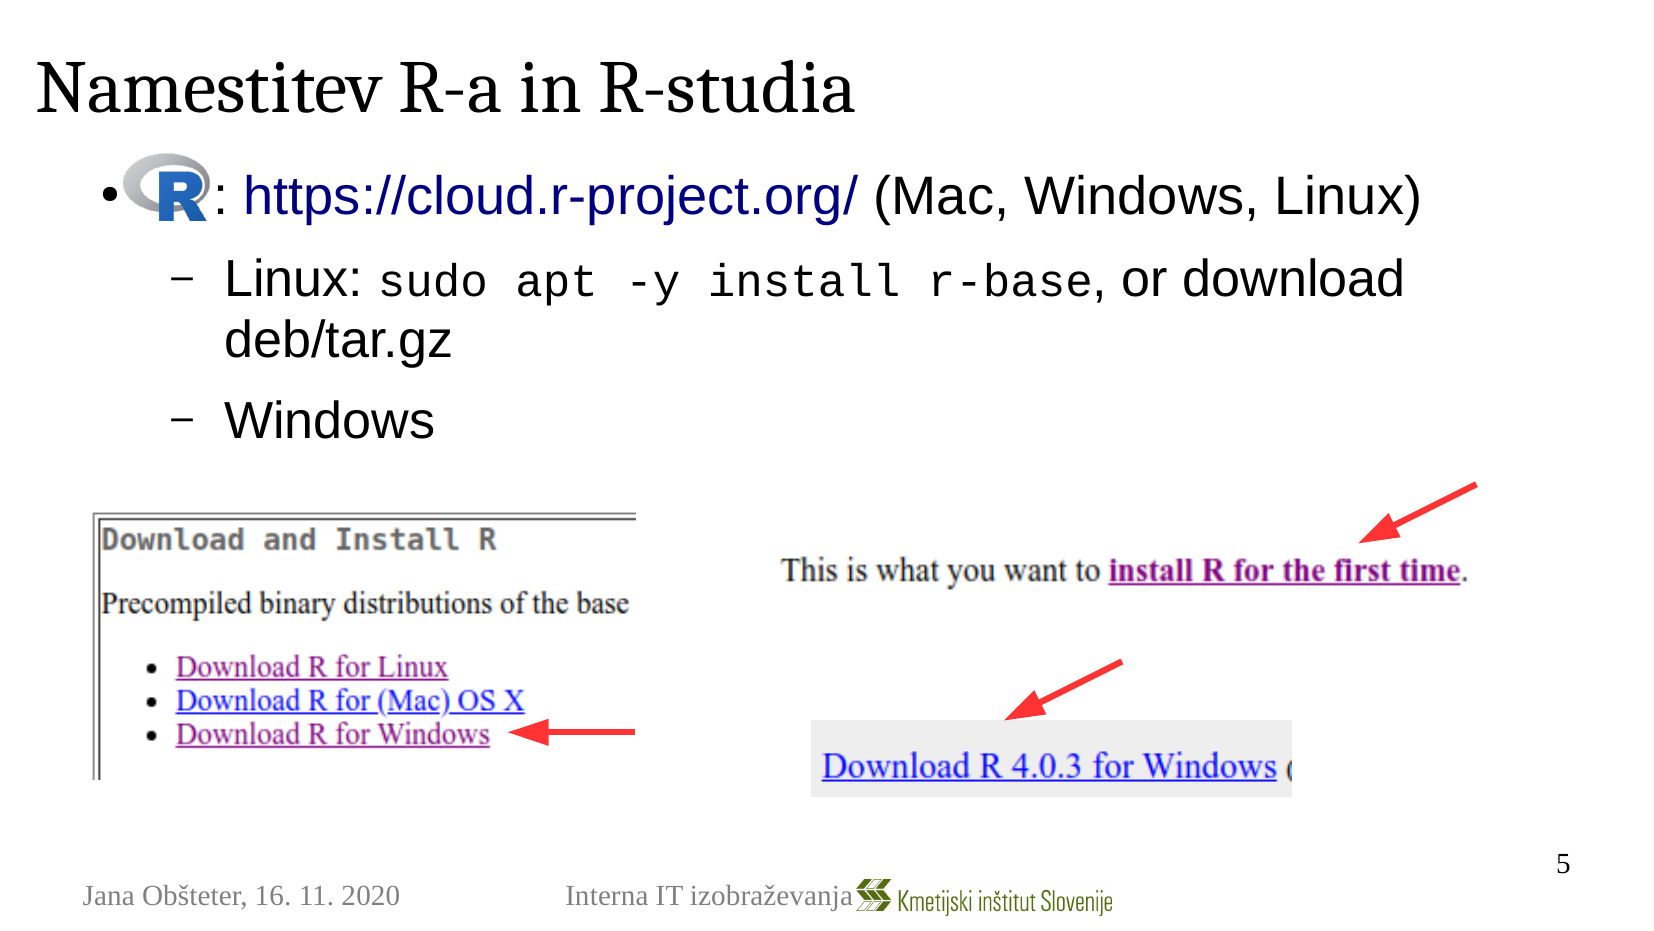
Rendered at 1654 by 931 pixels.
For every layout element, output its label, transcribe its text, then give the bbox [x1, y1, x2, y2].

picture [123, 153, 210, 221]
list : https://cloud.r-project.org/ (Mac, Windows, Linux) Linux: sudo apt -y install r-base, or download deb/tar.gz Windows [82, 165, 1571, 758]
title Namestitev R-a in R-studia [35, 21, 1524, 154]
picture [779, 496, 1489, 600]
picture [811, 720, 1292, 797]
picture [82, 485, 636, 780]
picture [856, 879, 1112, 916]
